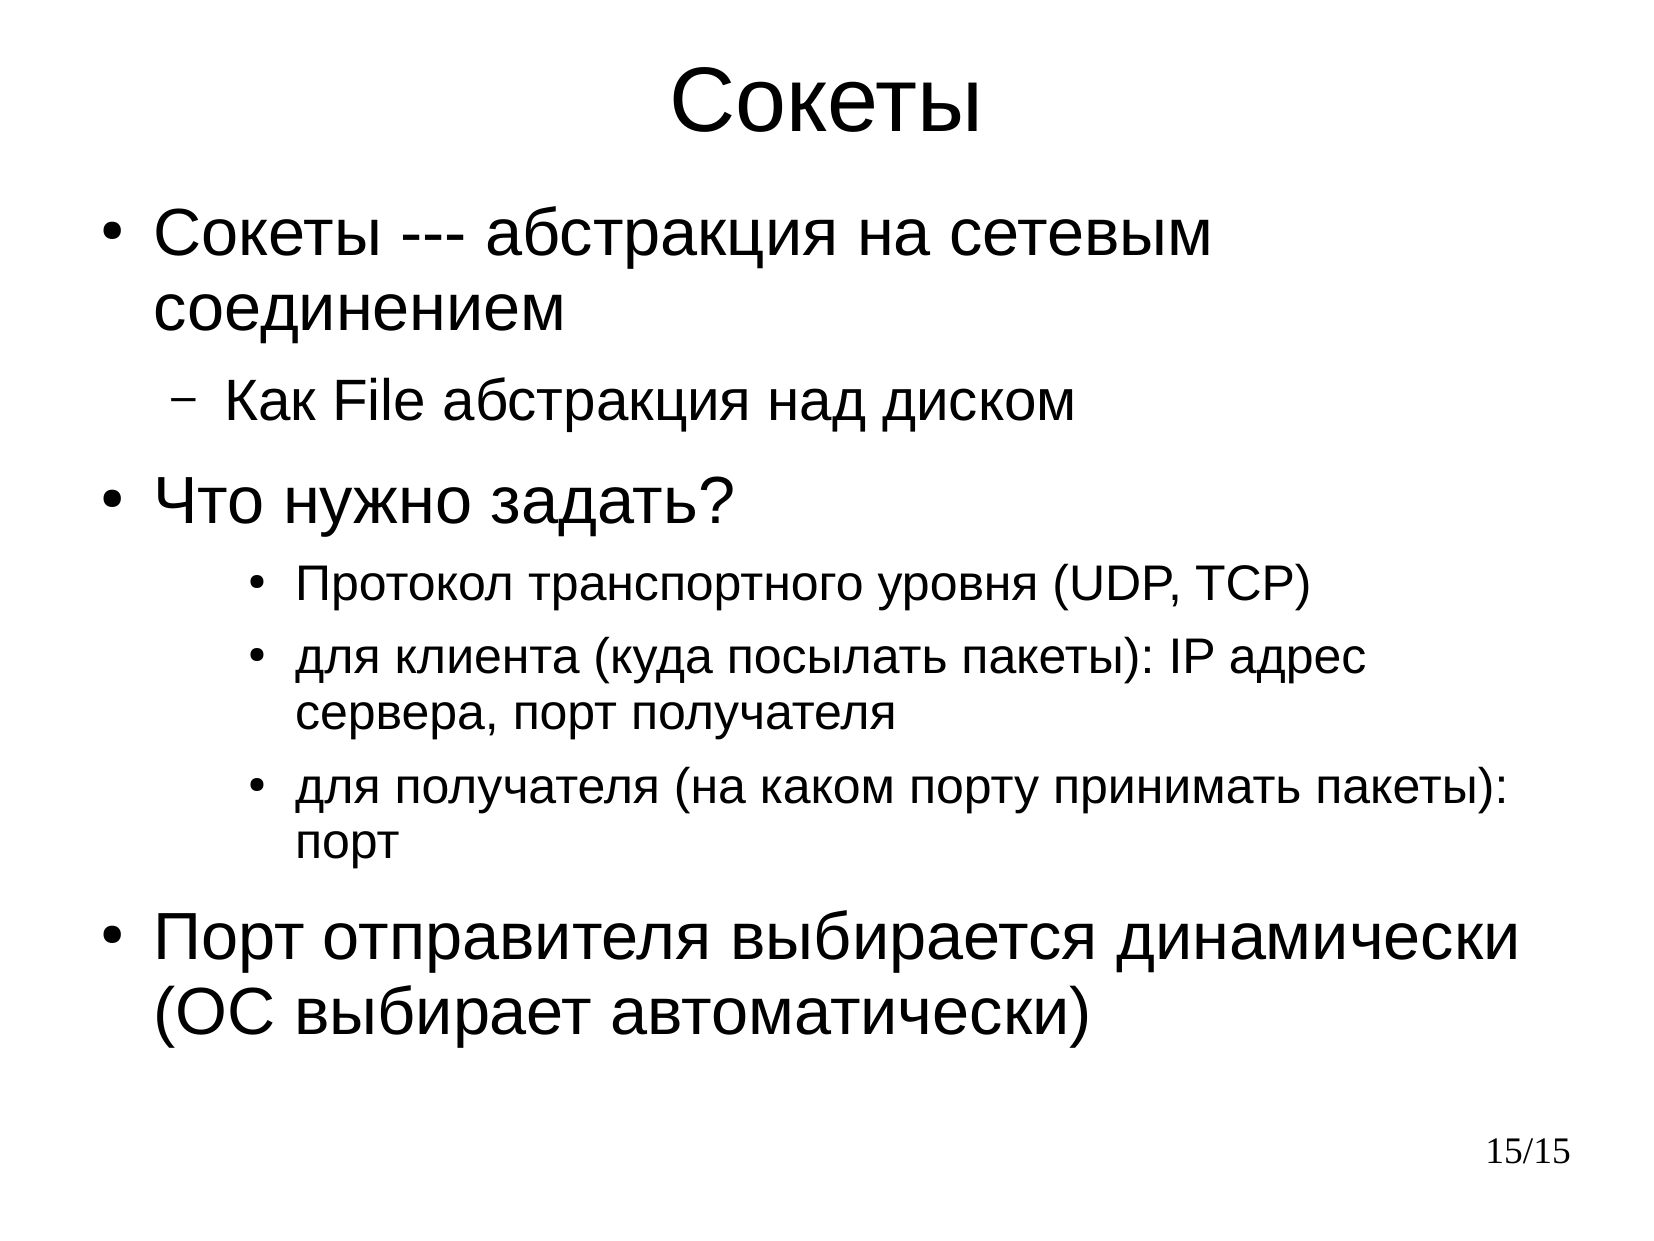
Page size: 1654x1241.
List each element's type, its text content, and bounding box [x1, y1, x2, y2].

list Сокеты --- абстракция на сетевым соединением Как File абстракция над диском Что нужно задать? Протокол транспортного уровня (UDP, TCP) для клиента (куда посылать пакеты): IP адрес сервера, порт получателя для получателя (на каком порту принимать пакеты): порт Порт отправителя выбирается динамически (ОС выбирает автоматически) [82, 195, 1571, 1111]
title Сокеты [82, 34, 1571, 166]
